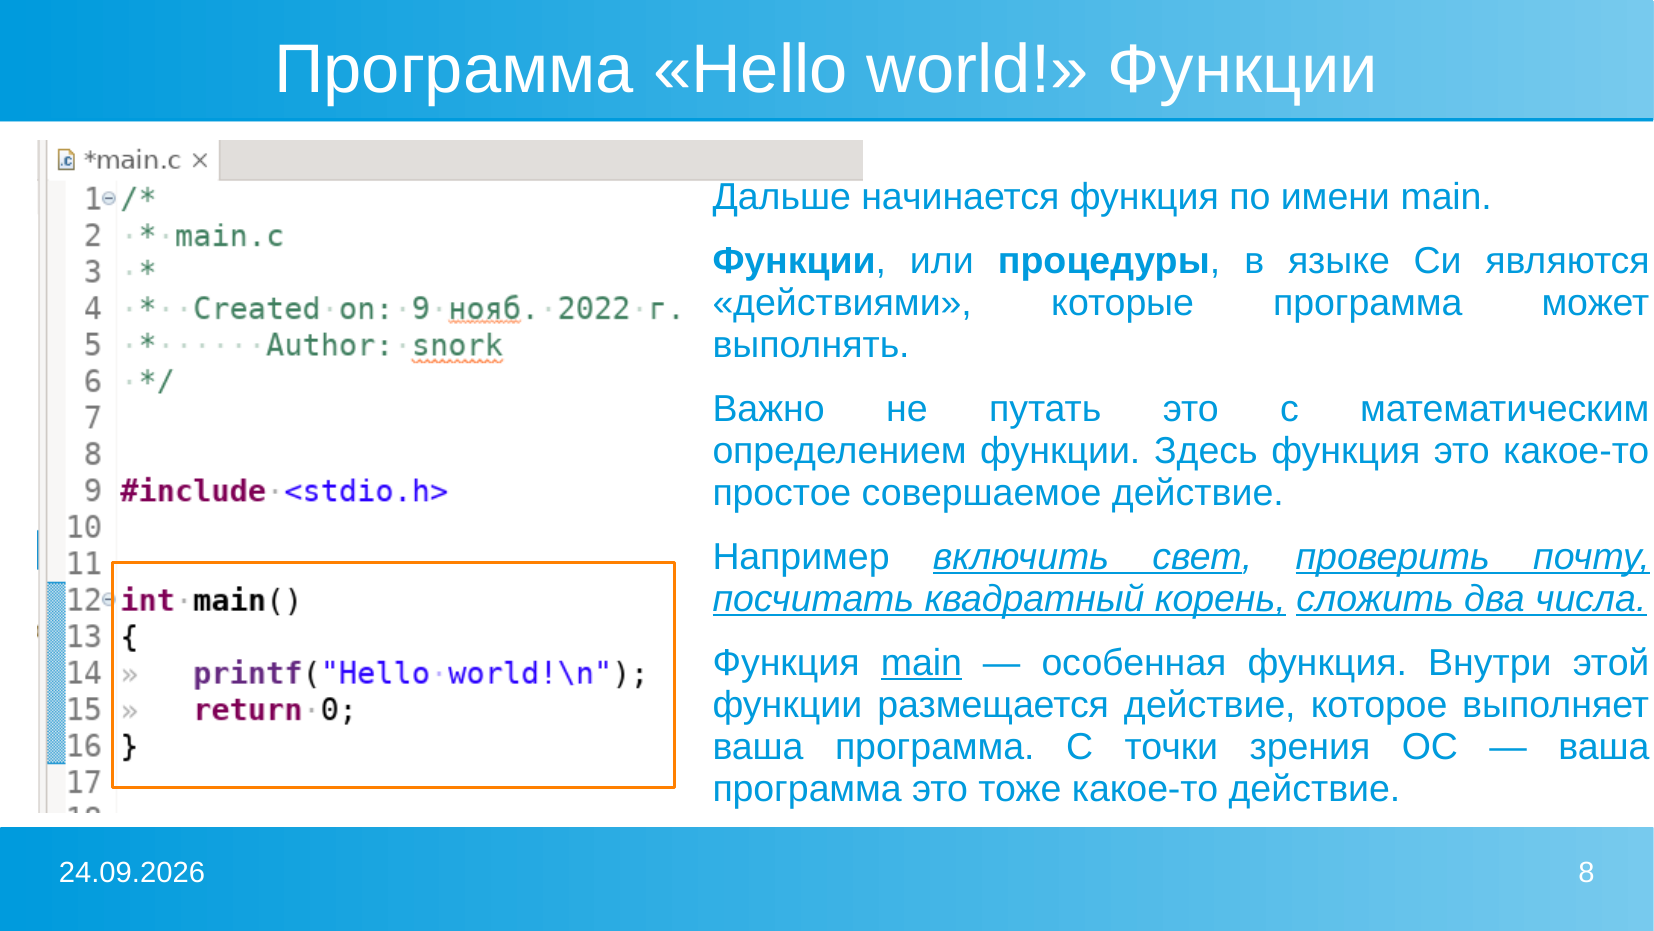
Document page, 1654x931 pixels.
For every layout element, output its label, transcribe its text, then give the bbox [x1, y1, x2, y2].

title Программа «Hello world!» Функции [59, 29, 1595, 108]
list Дальше начинается функция по имени main. Функции, или процедуры, в языке Си являются «действиями», которые программа может выполнять. Важно не путать это с математическим определением функции. Здесь функция это какое-то простое совершаемое действие. Например включить свет, проверить почту, посчитать квадратный корень, сложить два числа. Функция main — особенная функция. Внутри этой функции размещается действие, которое выполняет ваша программа. С точки зрения ОС — ваша программа это тоже какое-то действие. [712, 175, 1651, 826]
picture [37, 140, 863, 813]
